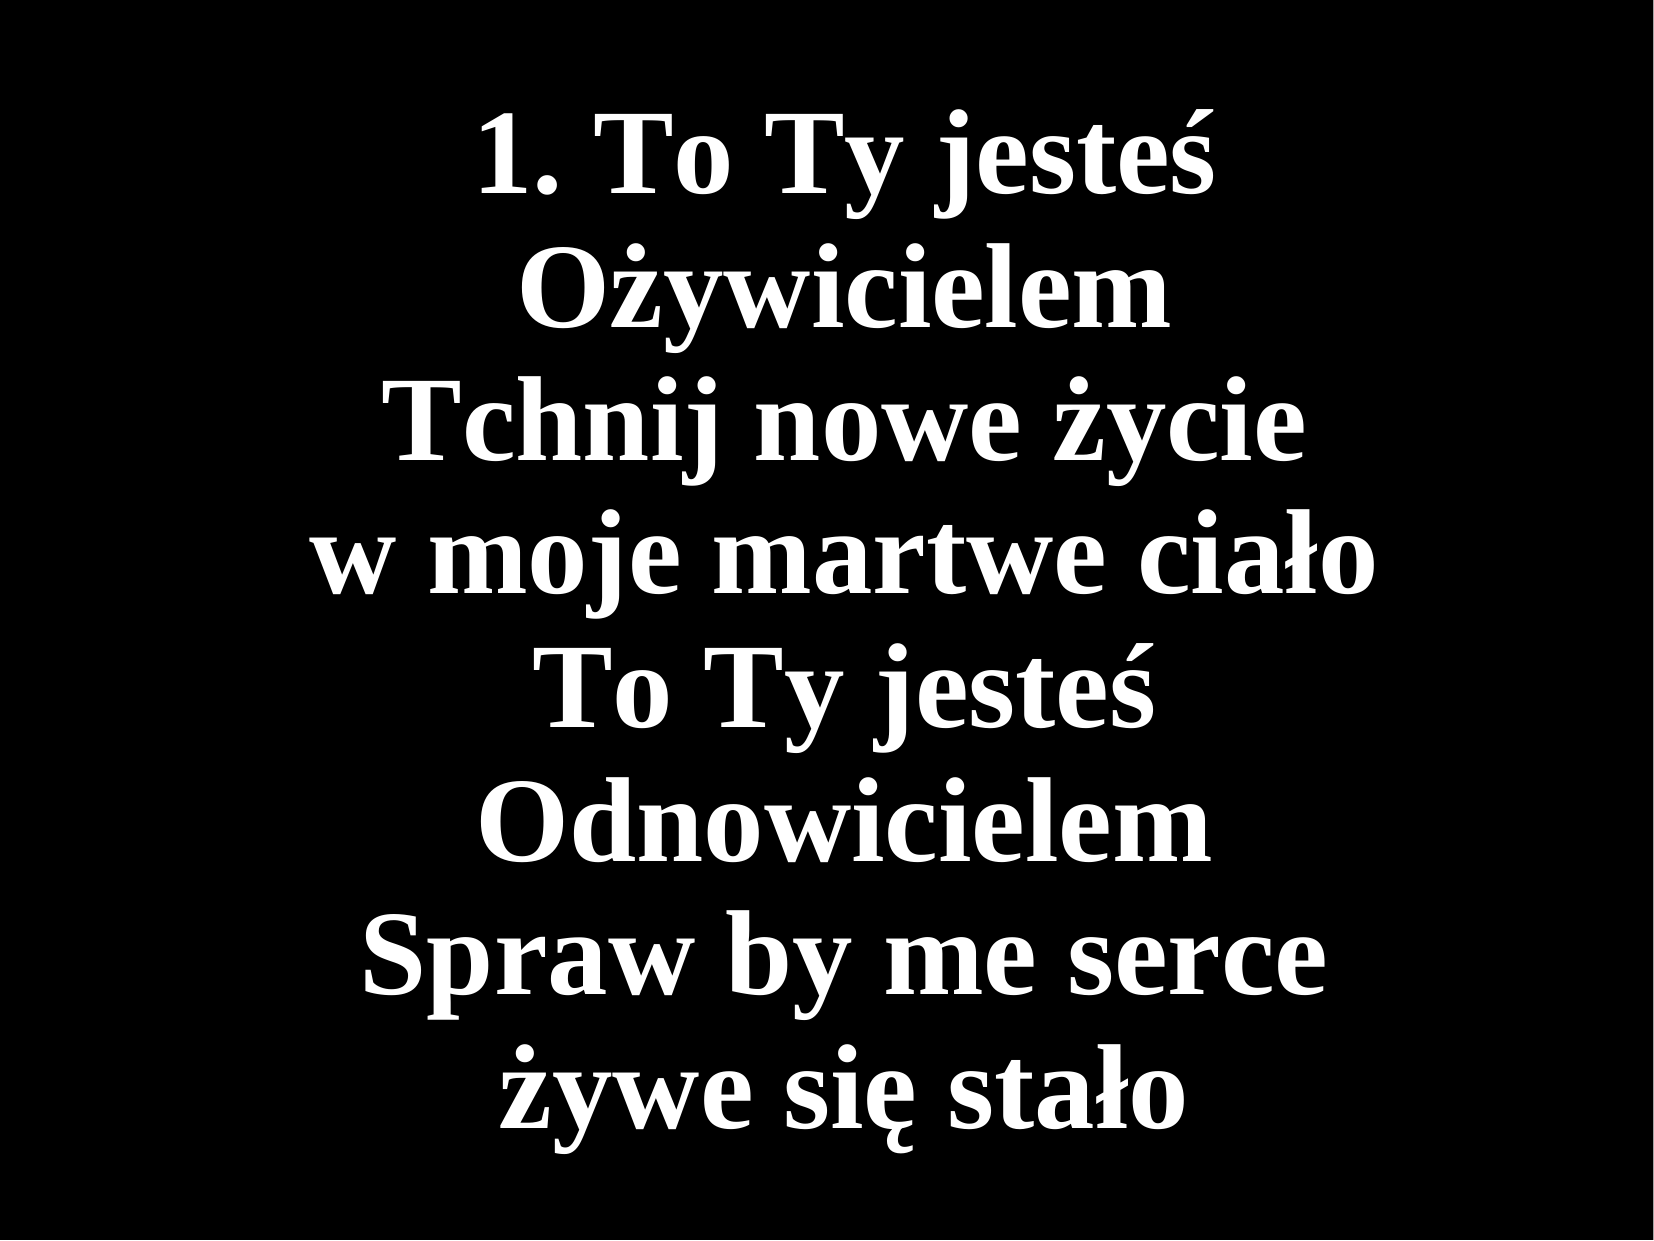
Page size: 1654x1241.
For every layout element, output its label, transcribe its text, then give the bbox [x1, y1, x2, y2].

subtitle 1. To Ty jesteś Ożywicielem Tchnij nowe życie w moje martwe ciało To Ty jesteś Odnowicielem Spraw by me serce żywe się stało [0, 0, 1654, 1241]
